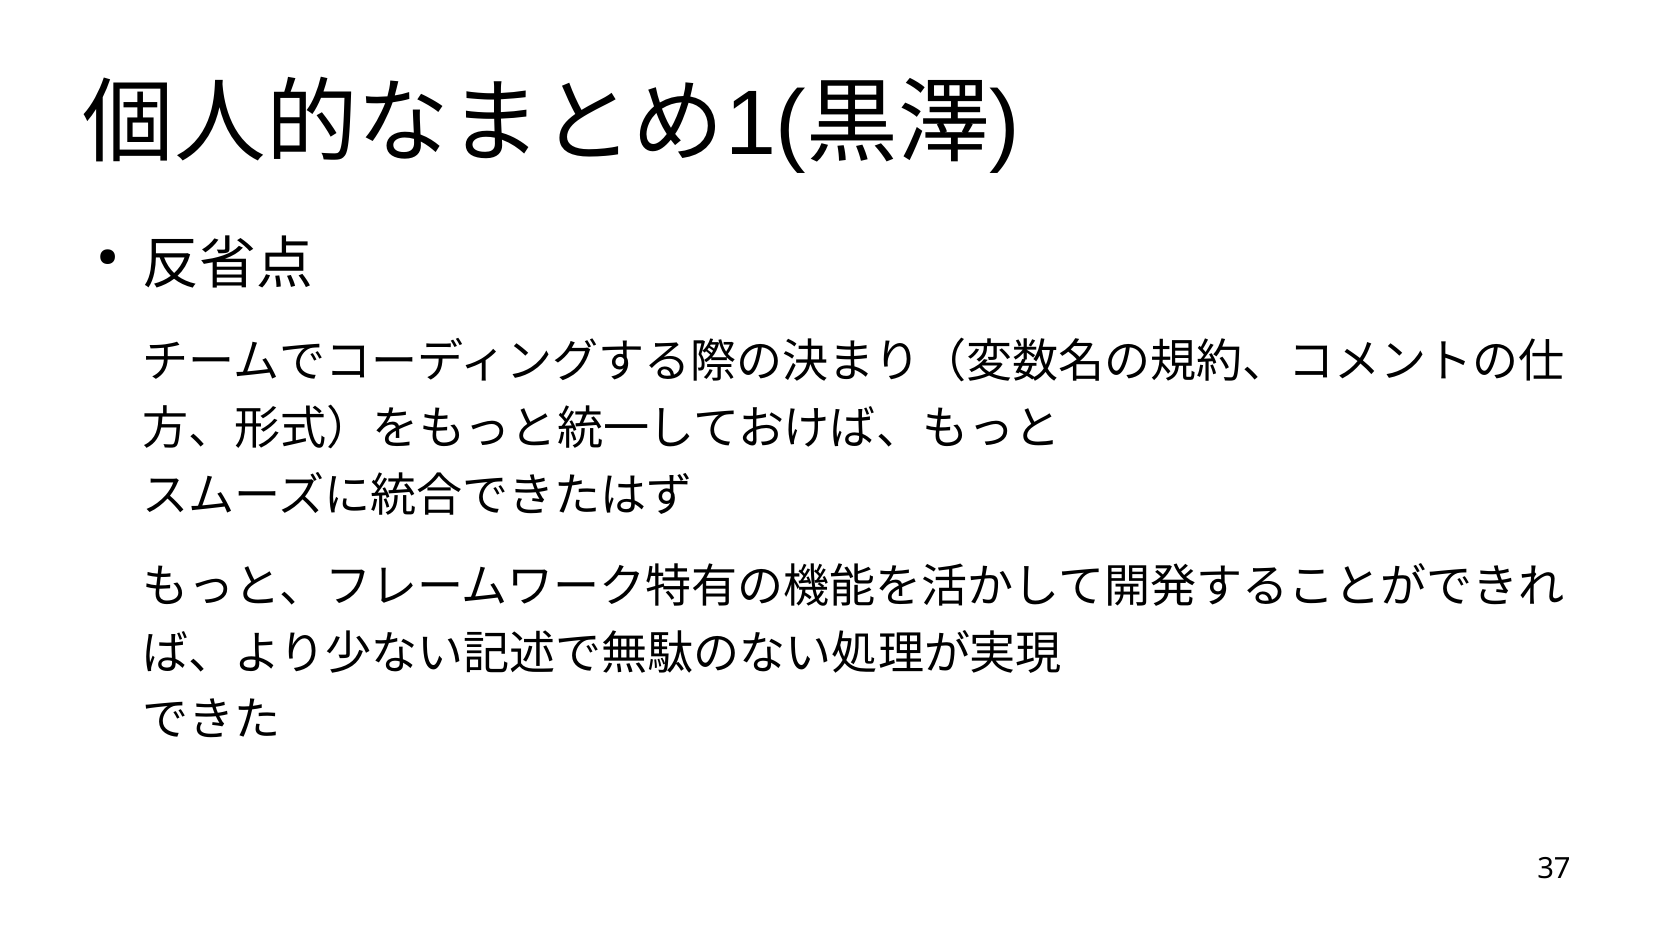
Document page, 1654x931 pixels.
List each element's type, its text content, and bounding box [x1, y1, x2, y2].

title 個人的なまとめ1(黒澤) [82, 37, 1571, 193]
list 反省点 チームでコーディングする際の決まり（変数名の規約、コメントの仕方、形式）をもっと統一しておけば、もっと スムーズに統合できたはず もっと、フレームワーク特有の機能を活かして開発することができれば、より少ない記述で無駄のない処理が実現 できた [82, 217, 1571, 758]
